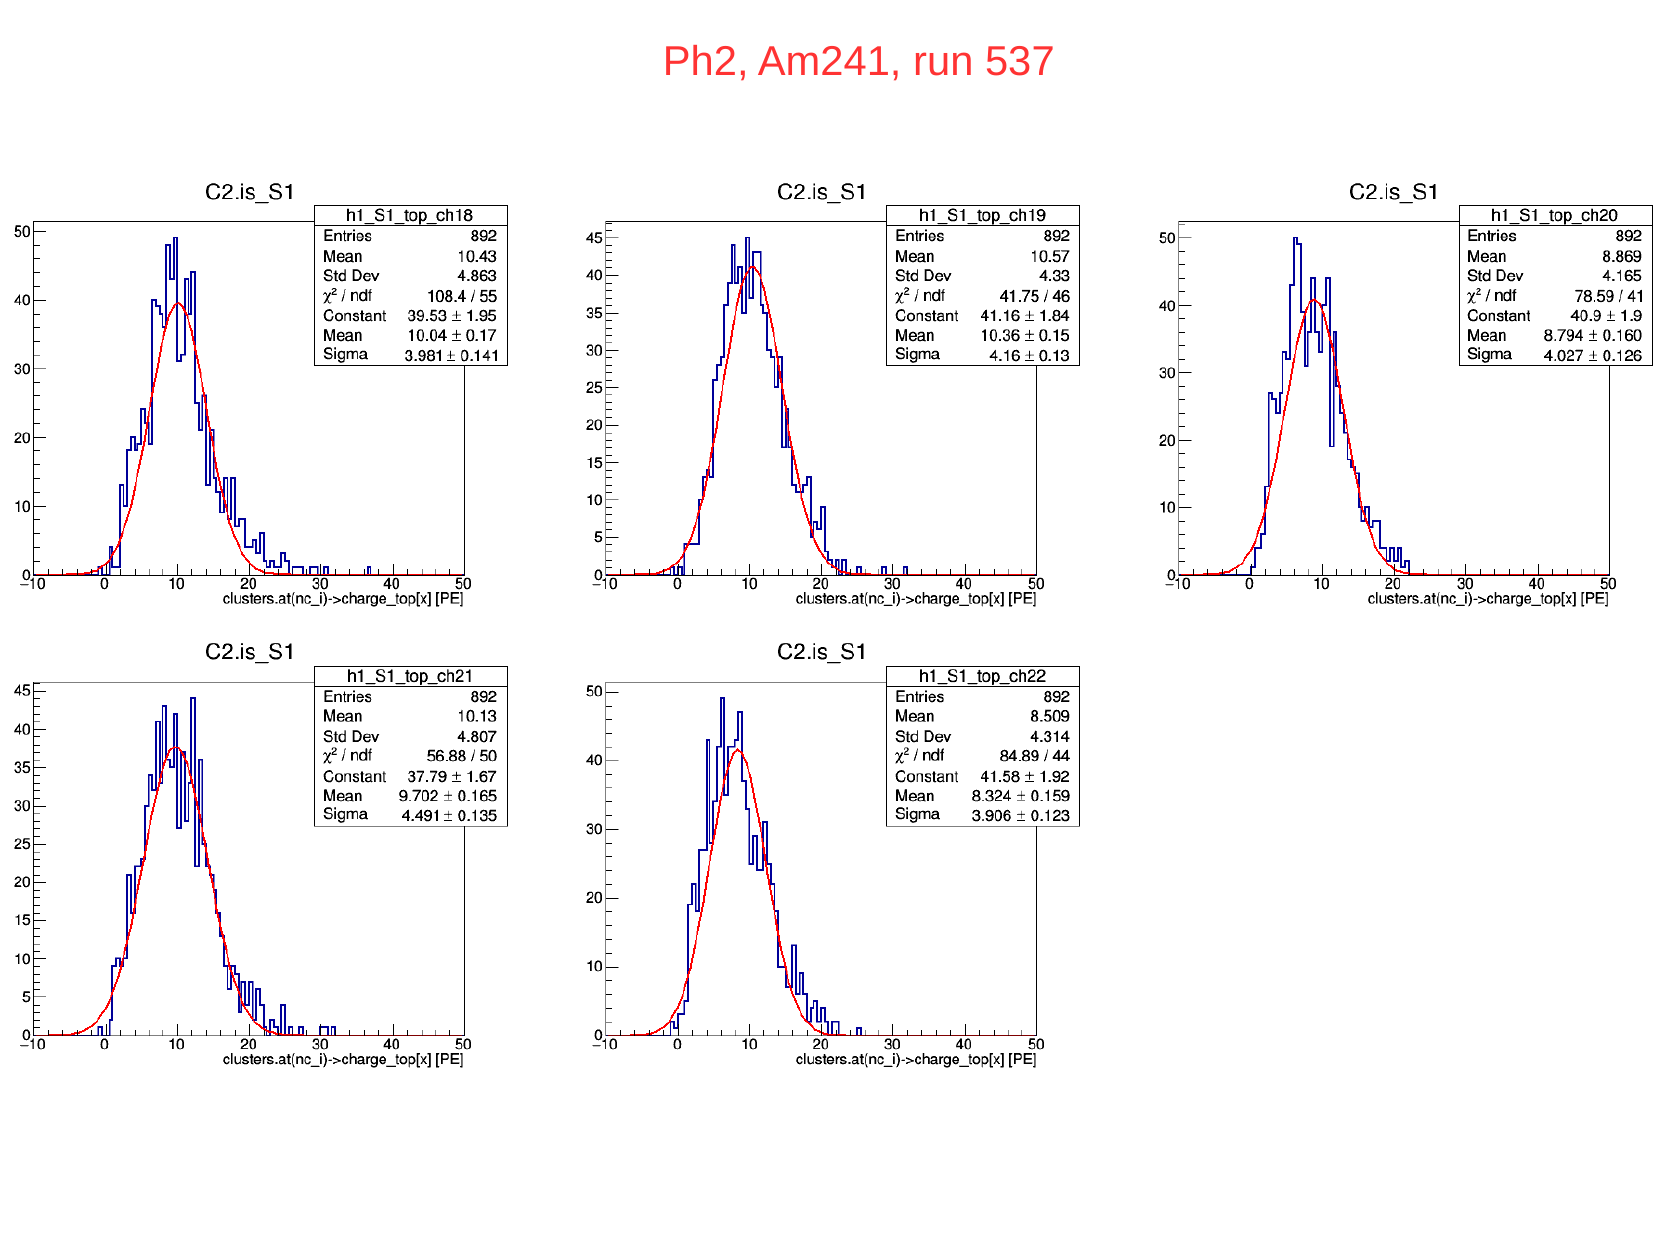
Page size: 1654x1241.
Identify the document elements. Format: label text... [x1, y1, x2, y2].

text_box Ph2, Am241, run 537 [518, 29, 1201, 166]
picture [6, 172, 1654, 1075]
